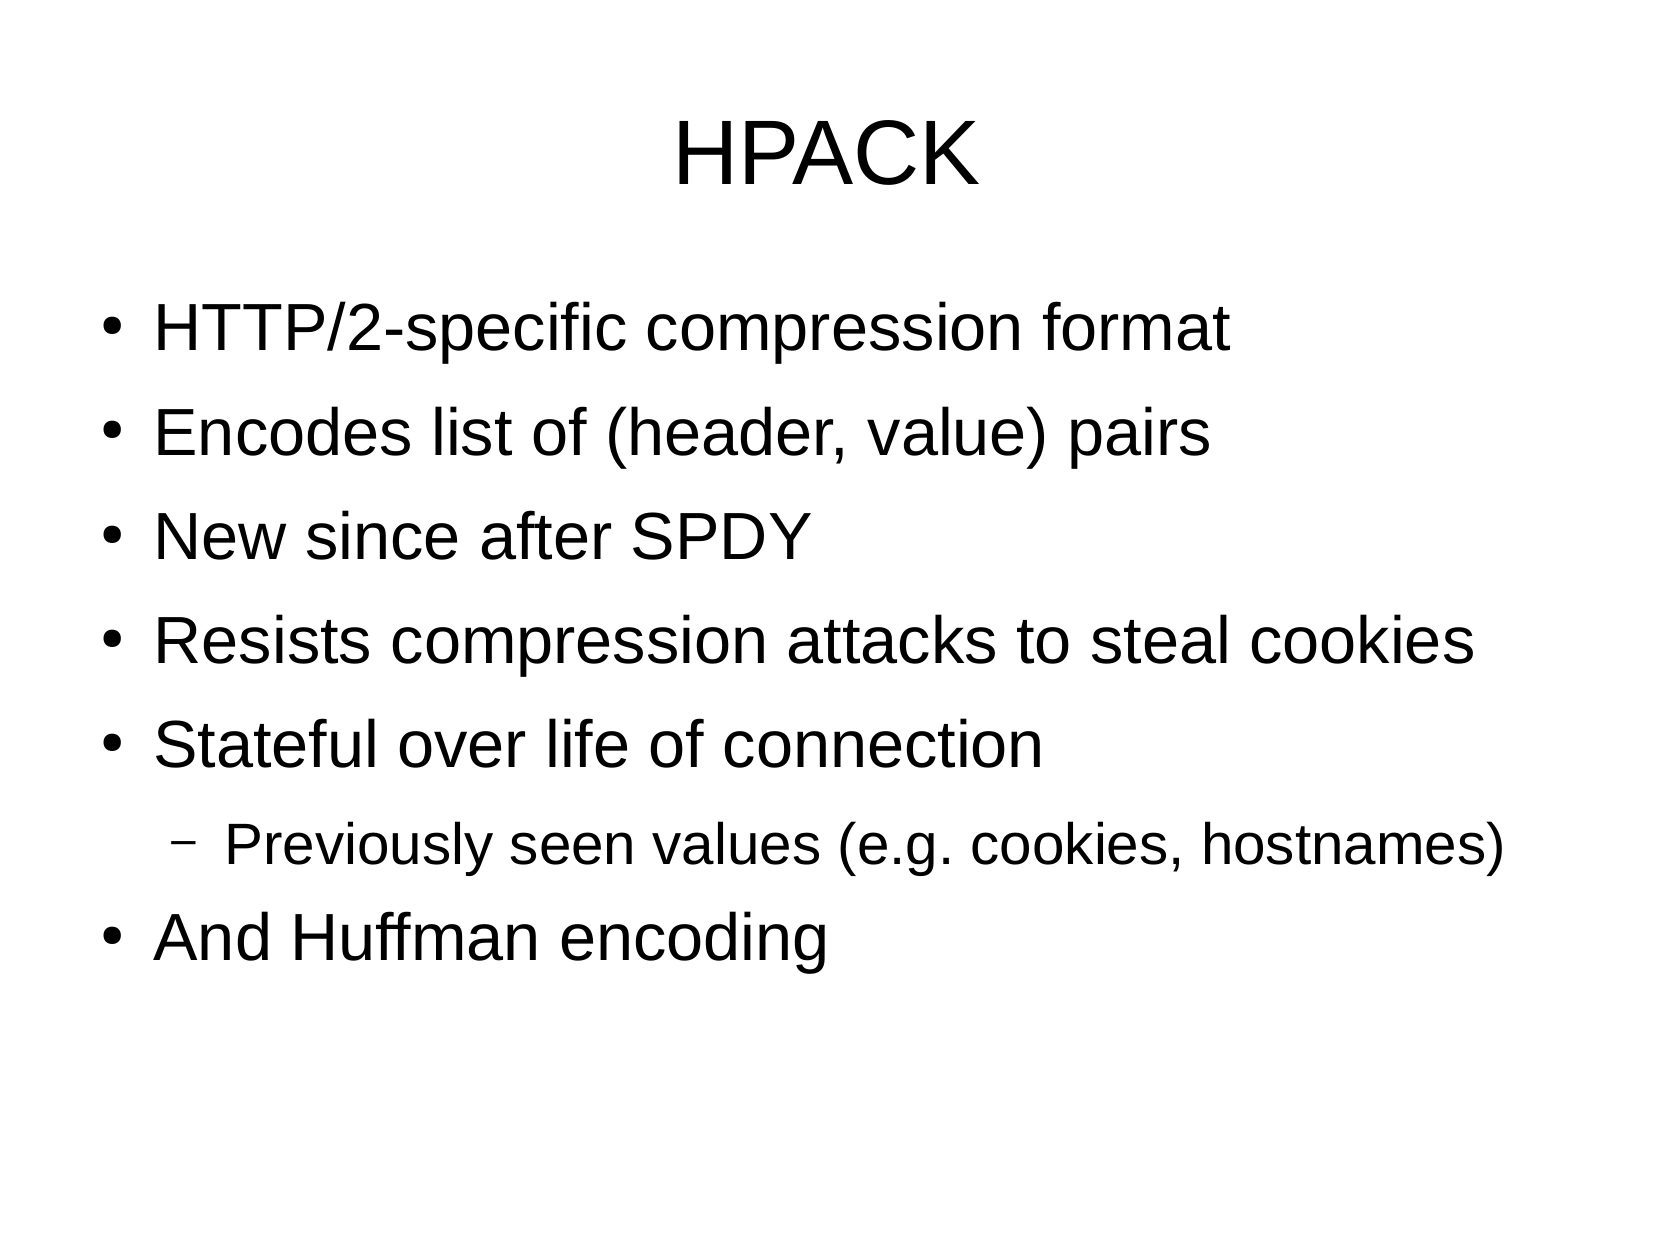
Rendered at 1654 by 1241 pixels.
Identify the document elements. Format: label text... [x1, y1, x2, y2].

list HTTP/2-specific compression format Encodes list of (header, value) pairs New since after SPDY Resists compression attacks to steal cookies Stateful over life of connection Previously seen values (e.g. cookies, hostnames) And Huffman encoding [82, 290, 1571, 1109]
title HPACK [82, 49, 1571, 257]
